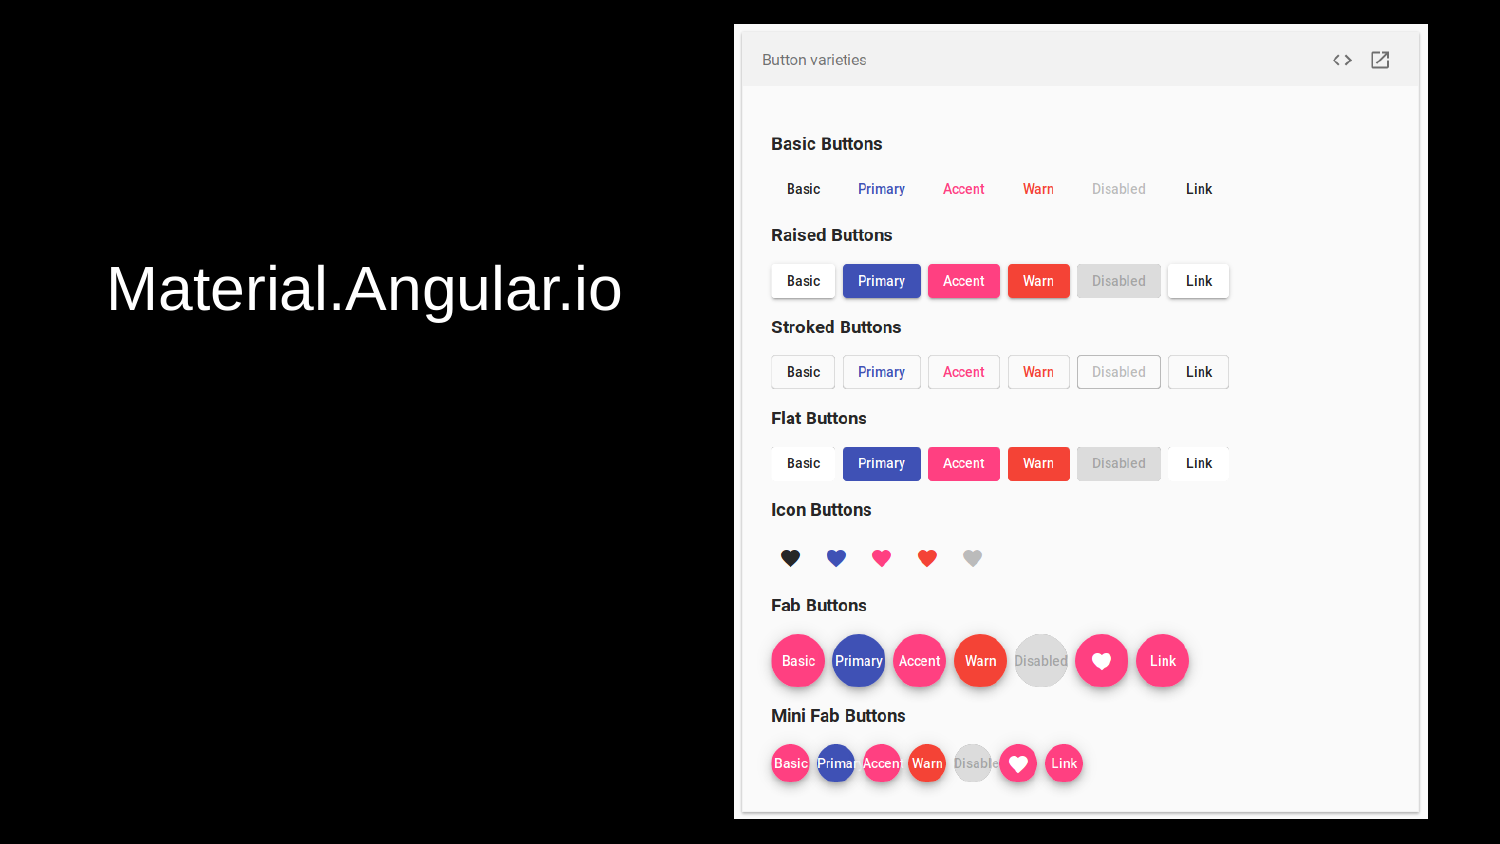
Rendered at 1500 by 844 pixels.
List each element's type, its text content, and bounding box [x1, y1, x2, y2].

picture [734, 24, 1428, 819]
text_box Material.Angular.io [91, 233, 690, 344]
